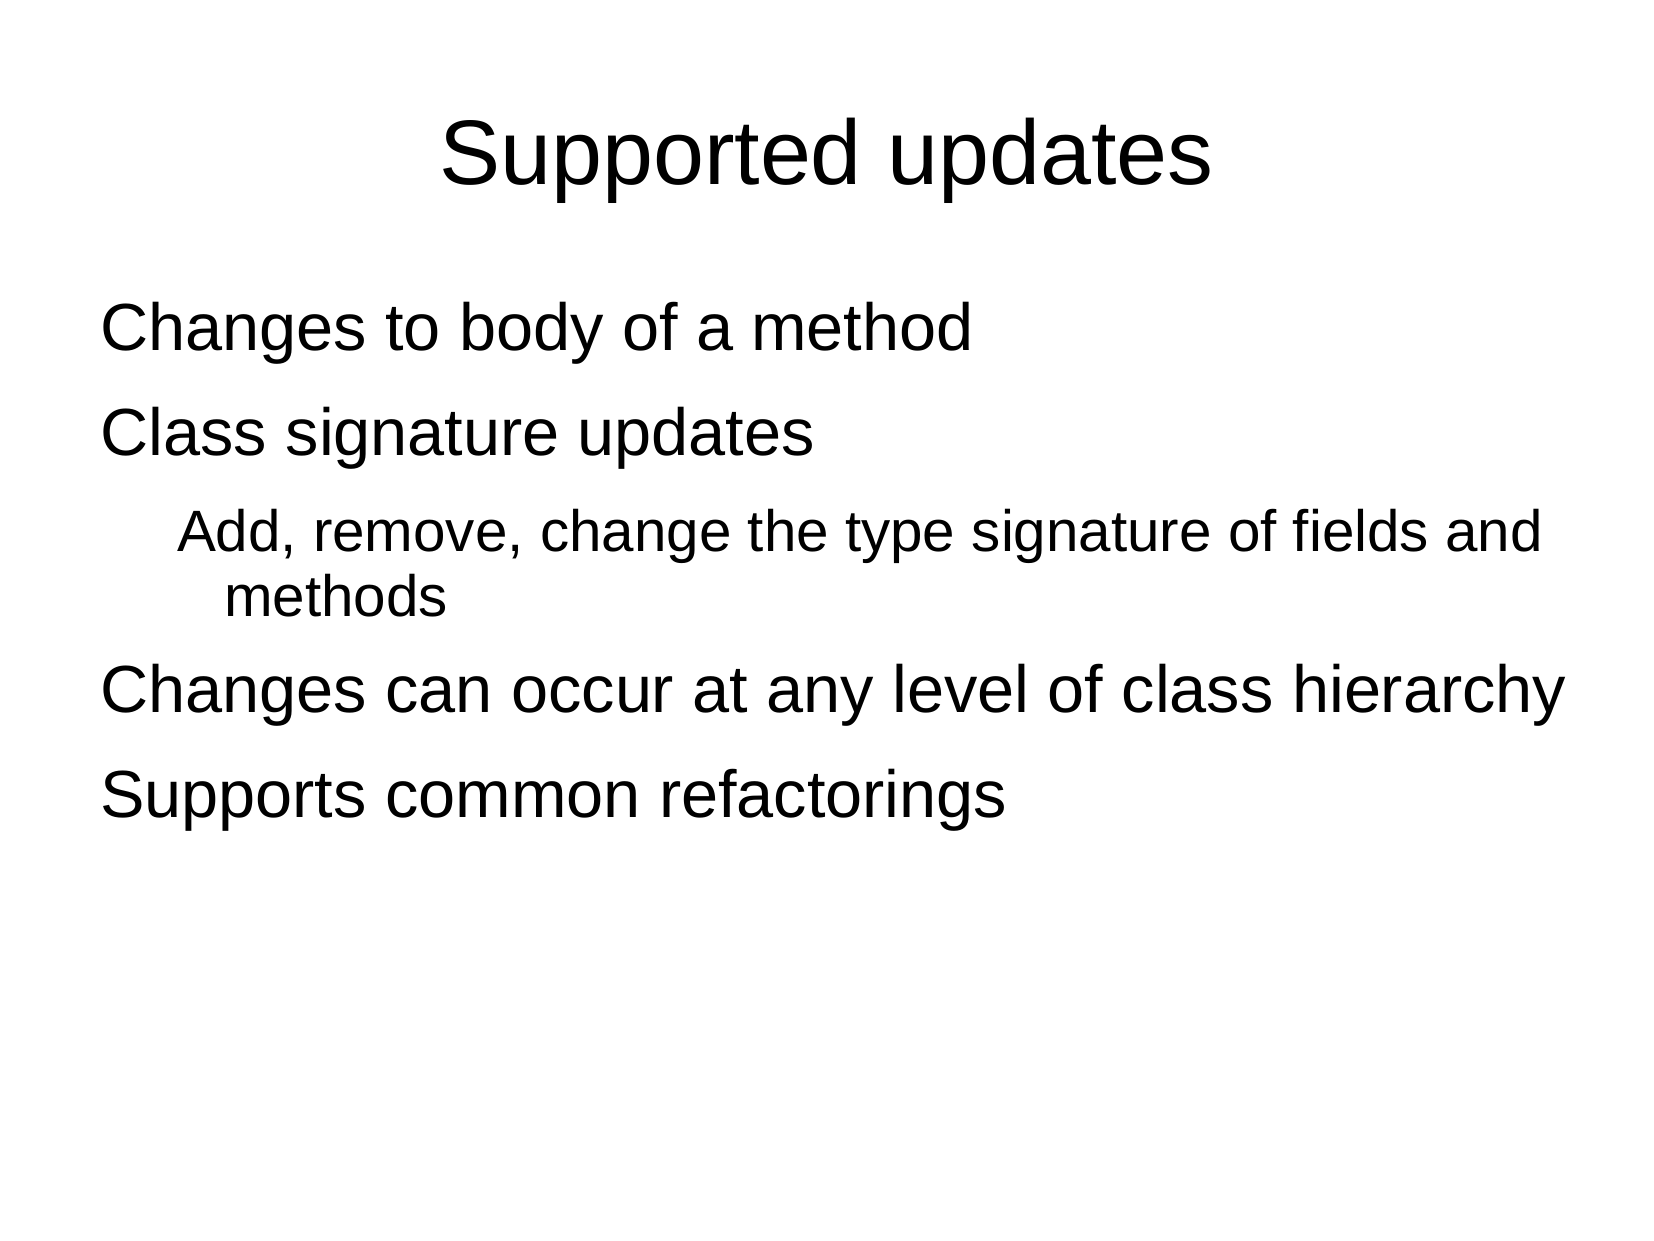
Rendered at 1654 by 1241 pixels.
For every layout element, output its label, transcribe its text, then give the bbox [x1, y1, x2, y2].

title Supported updates [82, 56, 1571, 250]
list Changes to body of a method Class signature updates Add, remove, change the type signature of fields and methods Changes can occur at any level of class hierarchy Supports common refactorings [82, 290, 1571, 1094]
